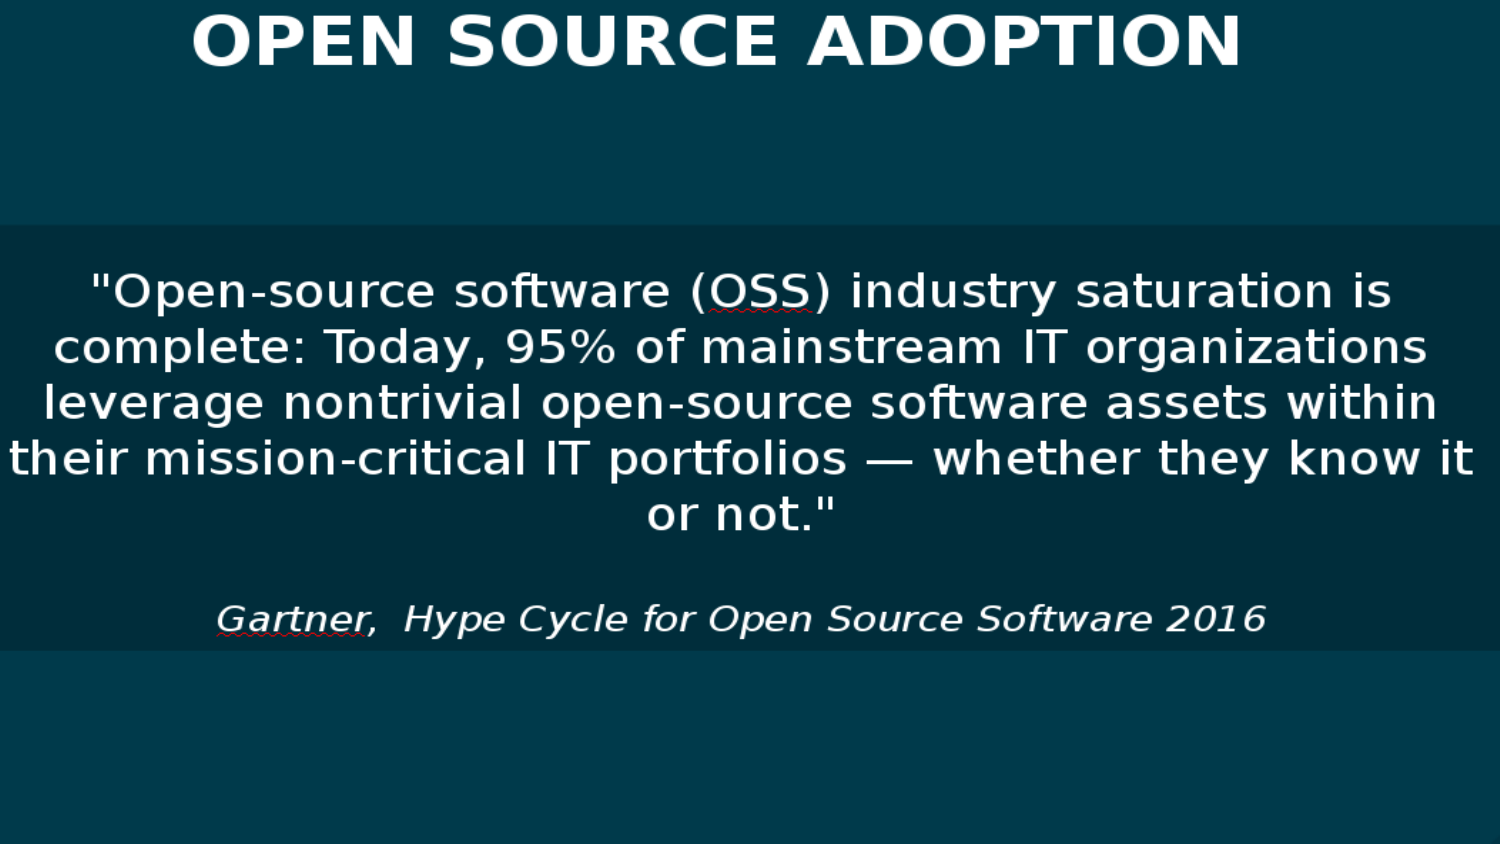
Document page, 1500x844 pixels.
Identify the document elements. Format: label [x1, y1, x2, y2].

picture [598, 345, 614, 363]
picture [1194, 393, 1219, 418]
picture [543, 393, 568, 418]
picture [714, 393, 739, 418]
picture [405, 606, 433, 631]
picture [1342, 385, 1360, 418]
picture [1030, 604, 1057, 631]
picture [97, 449, 102, 474]
picture [513, 384, 518, 418]
picture [116, 274, 149, 307]
picture [920, 612, 939, 631]
picture [1166, 606, 1190, 631]
picture [1189, 282, 1206, 307]
picture [349, 393, 372, 418]
picture [362, 282, 379, 307]
picture [389, 449, 406, 474]
picture [1412, 393, 1434, 418]
picture [575, 393, 600, 427]
picture [1011, 282, 1056, 316]
picture [1091, 449, 1116, 474]
picture [712, 274, 745, 311]
picture [649, 505, 674, 530]
picture [1171, 337, 1194, 363]
picture [317, 393, 342, 418]
picture [1182, 440, 1204, 474]
picture [1038, 441, 1056, 474]
picture [612, 449, 637, 483]
picture [824, 449, 845, 474]
picture [482, 282, 507, 307]
picture [704, 337, 744, 363]
picture [750, 505, 775, 530]
picture [1245, 606, 1266, 631]
picture [1088, 337, 1113, 363]
picture [1134, 274, 1152, 307]
picture [960, 337, 999, 363]
picture [897, 337, 922, 363]
picture [675, 440, 731, 474]
picture [898, 273, 923, 307]
picture [260, 16, 303, 65]
picture [1329, 337, 1334, 363]
picture [988, 274, 1006, 307]
picture [930, 15, 985, 66]
picture [830, 337, 851, 363]
picture [84, 337, 109, 363]
picture [740, 612, 787, 639]
picture [826, 393, 851, 418]
picture [117, 337, 156, 363]
picture [1008, 449, 1033, 474]
picture [485, 449, 508, 474]
picture [198, 449, 203, 474]
picture [329, 282, 352, 307]
picture [456, 282, 477, 307]
picture [237, 449, 258, 474]
picture [1124, 449, 1140, 474]
picture [1356, 282, 1361, 307]
picture [790, 612, 811, 631]
picture [1308, 282, 1330, 307]
picture [60, 393, 85, 418]
picture [880, 612, 901, 631]
picture [1405, 337, 1425, 363]
picture [154, 393, 171, 418]
picture [148, 449, 188, 474]
picture [1276, 337, 1300, 363]
picture [1352, 449, 1377, 474]
picture [1108, 393, 1132, 418]
picture [572, 330, 588, 347]
picture [606, 612, 627, 631]
picture [364, 16, 412, 65]
picture [451, 15, 493, 66]
picture [476, 358, 483, 369]
picture [784, 337, 789, 363]
picture [595, 604, 604, 631]
picture [580, 330, 605, 363]
picture [807, 16, 863, 65]
picture [94, 274, 98, 286]
picture [1288, 393, 1324, 418]
picture [33, 440, 55, 474]
picture [1099, 16, 1113, 65]
picture [355, 612, 372, 634]
picture [1061, 393, 1086, 418]
picture [432, 612, 457, 639]
picture [871, 16, 922, 65]
picture [250, 612, 269, 635]
picture [928, 337, 952, 363]
picture [64, 449, 89, 474]
picture [422, 441, 440, 474]
picture [468, 393, 473, 418]
picture [817, 273, 828, 313]
picture [271, 282, 292, 307]
picture [1223, 385, 1241, 418]
picture [188, 282, 213, 307]
picture [643, 282, 668, 307]
picture [104, 274, 108, 286]
picture [408, 282, 433, 307]
picture [1010, 393, 1033, 418]
picture [900, 393, 925, 418]
picture [933, 282, 955, 307]
picture [995, 16, 1039, 65]
picture [1139, 393, 1160, 418]
picture [549, 441, 554, 474]
picture [444, 337, 470, 372]
picture [693, 273, 704, 313]
picture [968, 393, 1005, 418]
picture [1275, 282, 1300, 307]
picture [964, 282, 985, 307]
picture [1443, 449, 1448, 474]
picture [780, 449, 785, 474]
picture [198, 328, 203, 363]
picture [121, 393, 146, 418]
picture [710, 606, 738, 631]
picture [680, 15, 725, 66]
picture [241, 330, 259, 363]
picture [414, 337, 437, 363]
picture [379, 385, 397, 418]
picture [518, 440, 523, 474]
picture [627, 16, 675, 65]
picture [205, 393, 230, 427]
picture [1119, 337, 1136, 363]
picture [873, 393, 893, 418]
picture [1239, 274, 1257, 307]
picture [359, 449, 382, 474]
picture [766, 440, 771, 474]
picture [1037, 330, 1067, 363]
picture [90, 393, 116, 418]
picture [158, 282, 183, 316]
picture [868, 282, 891, 307]
picture [1104, 282, 1127, 307]
picture [733, 449, 758, 474]
picture [1236, 337, 1241, 363]
picture [1204, 337, 1226, 363]
picture [1115, 612, 1132, 631]
picture [508, 330, 533, 363]
picture [1330, 393, 1335, 418]
picture [1027, 330, 1032, 363]
picture [625, 282, 641, 307]
picture [368, 628, 374, 636]
picture [568, 16, 614, 66]
picture [502, 15, 557, 66]
picture [680, 612, 697, 631]
picture [930, 384, 965, 418]
picture [719, 505, 741, 530]
picture [1454, 441, 1472, 474]
picture [194, 15, 249, 66]
picture [1041, 16, 1092, 65]
picture [541, 330, 564, 363]
picture [221, 282, 243, 307]
picture [287, 393, 309, 418]
picture [1131, 612, 1152, 631]
picture [1245, 393, 1266, 418]
picture [349, 337, 374, 363]
picture [1166, 393, 1187, 418]
picture [783, 274, 808, 311]
picture [218, 606, 245, 635]
picture [166, 337, 191, 372]
picture [1091, 612, 1110, 631]
picture [546, 612, 571, 639]
picture [262, 337, 287, 363]
picture [977, 440, 999, 474]
picture [278, 449, 303, 474]
picture [1306, 330, 1324, 363]
picture [1004, 612, 1025, 631]
picture [903, 612, 919, 631]
picture [1042, 393, 1059, 418]
picture [481, 393, 504, 418]
picture [780, 497, 798, 530]
picture [458, 612, 504, 639]
picture [1195, 606, 1216, 631]
picture [211, 337, 236, 363]
picture [977, 606, 1002, 631]
picture [551, 282, 587, 307]
picture [878, 337, 895, 363]
picture [1218, 606, 1234, 631]
picture [592, 282, 615, 307]
picture [1212, 449, 1237, 474]
picture [311, 449, 333, 474]
picture [1156, 282, 1179, 307]
picture [689, 393, 710, 418]
picture [1342, 337, 1367, 363]
picture [572, 612, 591, 631]
picture [934, 449, 970, 474]
picture [606, 393, 631, 418]
picture [799, 337, 821, 363]
picture [265, 449, 270, 474]
picture [1060, 612, 1089, 631]
picture [747, 393, 769, 418]
picture [381, 328, 406, 363]
picture [752, 337, 775, 363]
picture [297, 282, 322, 307]
picture [274, 607, 304, 634]
picture [1078, 282, 1099, 307]
picture [752, 274, 777, 311]
picture [1189, 16, 1237, 65]
picture [1124, 15, 1179, 66]
picture [799, 393, 821, 418]
picture [314, 16, 352, 65]
picture [1365, 384, 1387, 418]
picture [331, 612, 352, 634]
picture [559, 441, 590, 474]
picture [411, 449, 416, 474]
picture [402, 393, 419, 418]
picture [305, 612, 326, 635]
picture [521, 606, 546, 631]
picture [435, 393, 461, 418]
picture [639, 393, 661, 418]
picture [854, 612, 875, 631]
picture [682, 505, 698, 530]
picture [47, 384, 52, 418]
picture [780, 393, 797, 418]
picture [1397, 393, 1403, 418]
picture [856, 330, 874, 363]
picture [1209, 282, 1233, 307]
picture [737, 16, 775, 65]
picture [10, 441, 28, 474]
picture [237, 393, 262, 418]
picture [1375, 337, 1397, 363]
picture [1139, 337, 1164, 372]
picture [1369, 282, 1390, 307]
picture [1292, 440, 1314, 474]
picture [793, 449, 818, 474]
picture [445, 449, 450, 474]
picture [1262, 282, 1267, 307]
picture [174, 393, 198, 418]
picture [512, 273, 547, 307]
picture [1061, 440, 1083, 474]
picture [642, 449, 667, 474]
picture [1322, 449, 1344, 474]
picture [1383, 449, 1420, 474]
picture [1159, 441, 1177, 474]
picture [424, 393, 429, 418]
picture [667, 328, 685, 363]
picture [211, 449, 232, 474]
picture [458, 449, 480, 474]
picture [252, 293, 265, 297]
picture [381, 282, 403, 307]
picture [1242, 449, 1268, 483]
picture [111, 449, 128, 474]
picture [854, 282, 859, 307]
picture [637, 337, 662, 363]
picture [324, 330, 355, 363]
picture [56, 337, 78, 363]
picture [828, 606, 852, 631]
picture [645, 604, 677, 631]
picture [1249, 337, 1271, 363]
picture [941, 612, 962, 631]
